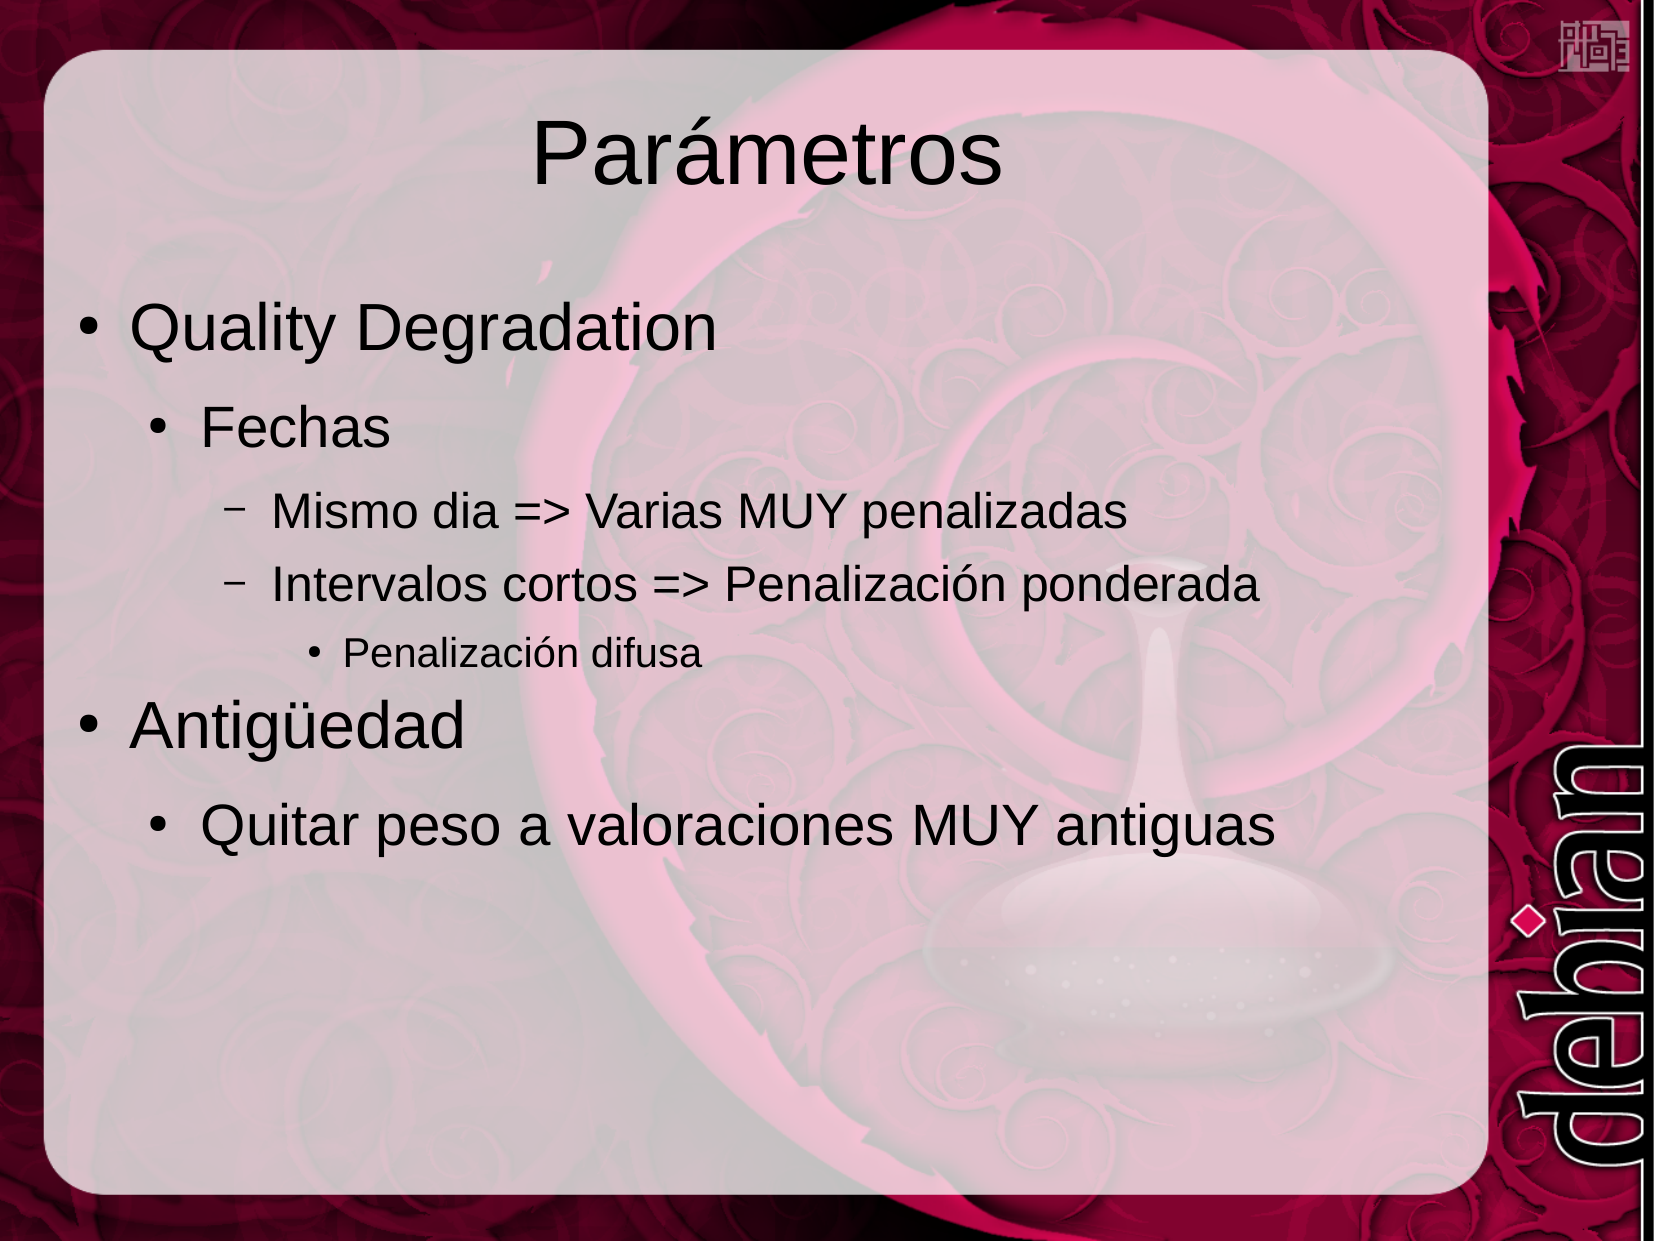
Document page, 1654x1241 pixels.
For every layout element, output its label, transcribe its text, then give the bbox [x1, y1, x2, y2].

list Quality Degradation Fechas Mismo dia => Varias MUY penalizadas Intervalos cortos => Penalización ponderada Penalización difusa Antigüedad Quitar peso a valoraciones MUY antiguas [59, 290, 1477, 1109]
picture [0, 0, 1654, 1241]
title Parámetros [59, 49, 1477, 257]
